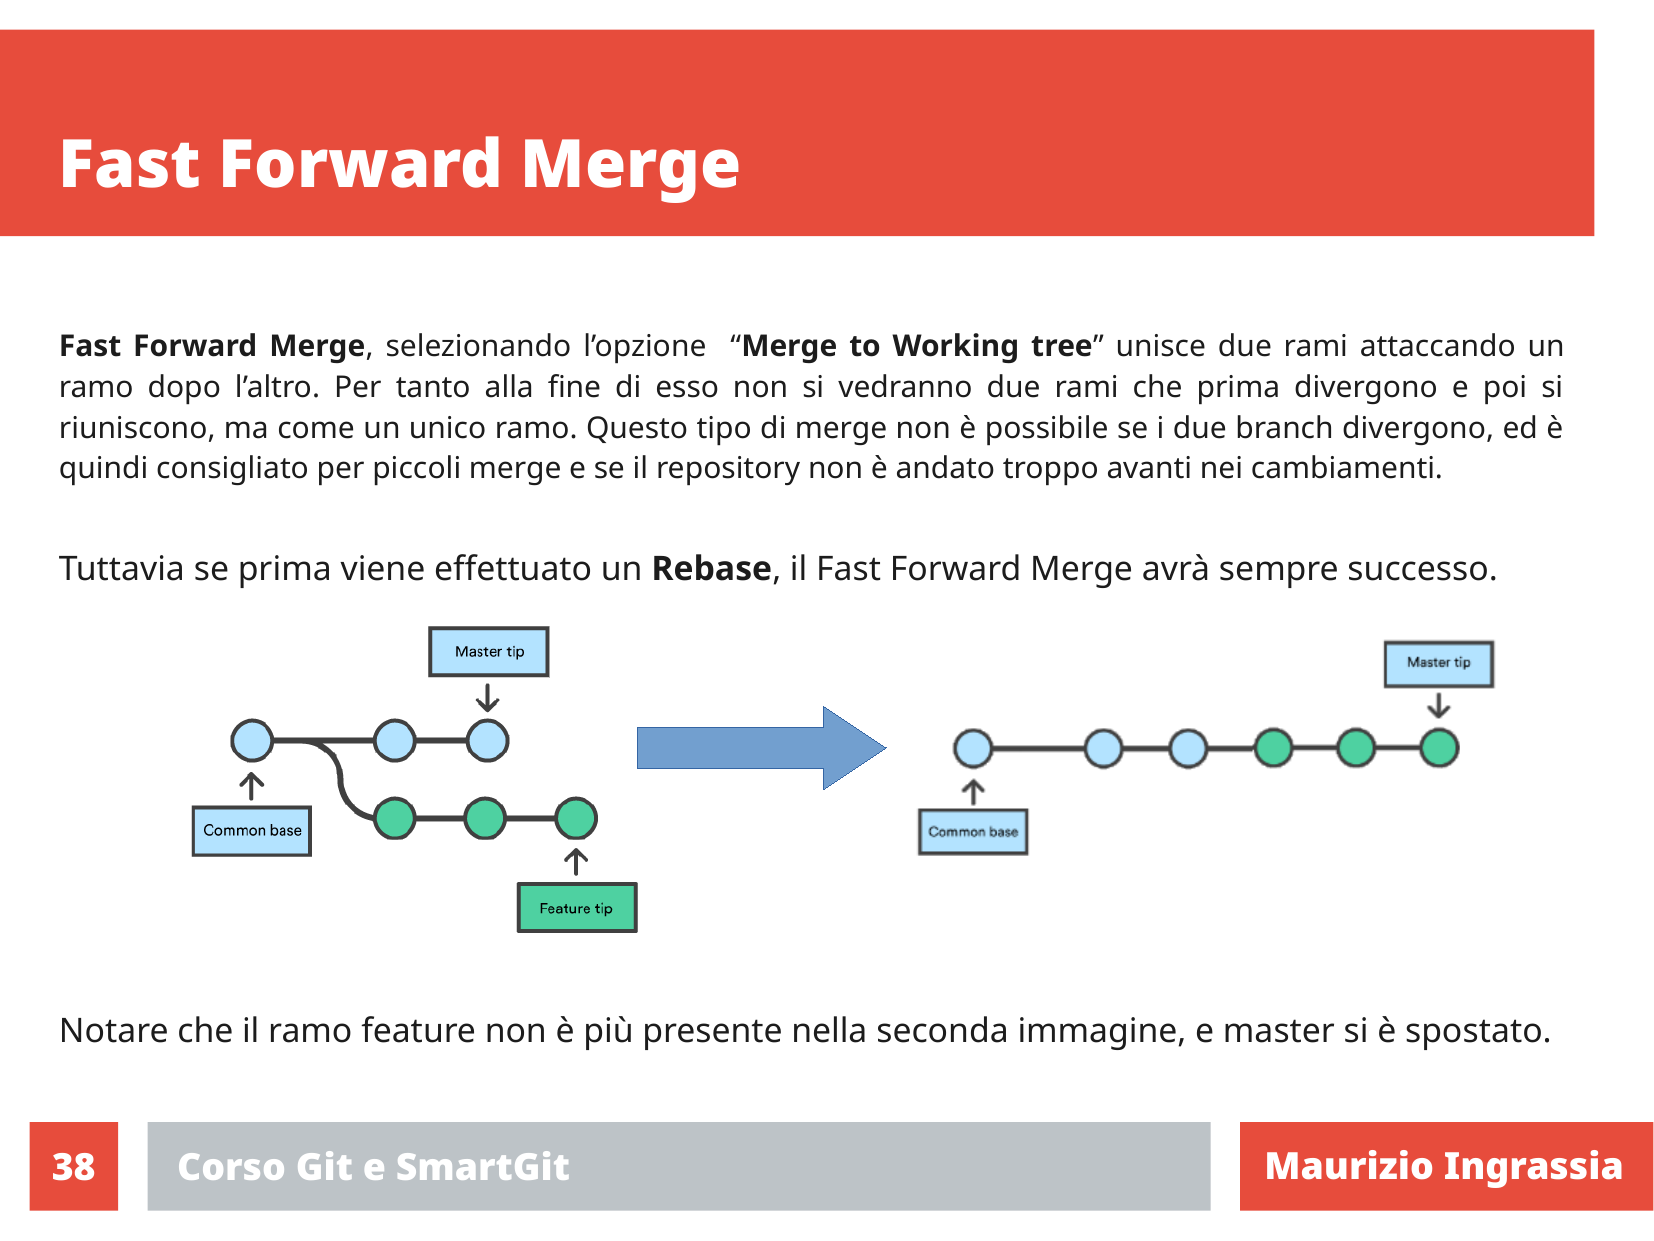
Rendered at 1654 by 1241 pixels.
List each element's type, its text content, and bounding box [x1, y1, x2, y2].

picture [897, 597, 1520, 886]
list Fast Forward Merge, selezionando l’opzione “Merge to Working tree” unisce due rami attaccando un ramo dopo l’altro. Per tanto alla fine di esso non si vedranno due rami che prima divergono e poi si riuniscono, ma come un unico ramo. Questo tipo di merge non è possibile se i due branch divergono, ed è quindi consigliato per piccoli merge e se il repository non è andato troppo avanti nei cambiamenti. Tuttavia se prima viene effettuato un Rebase, il Fast Forward Merge avrà sempre successo. Notare che il ramo feature non è più presente nella seconda immagine, e master si è spostato. [59, 324, 1565, 1093]
picture [106, 614, 745, 943]
title Fast Forward Merge [59, 59, 1595, 207]
text_box [745, 706, 887, 790]
